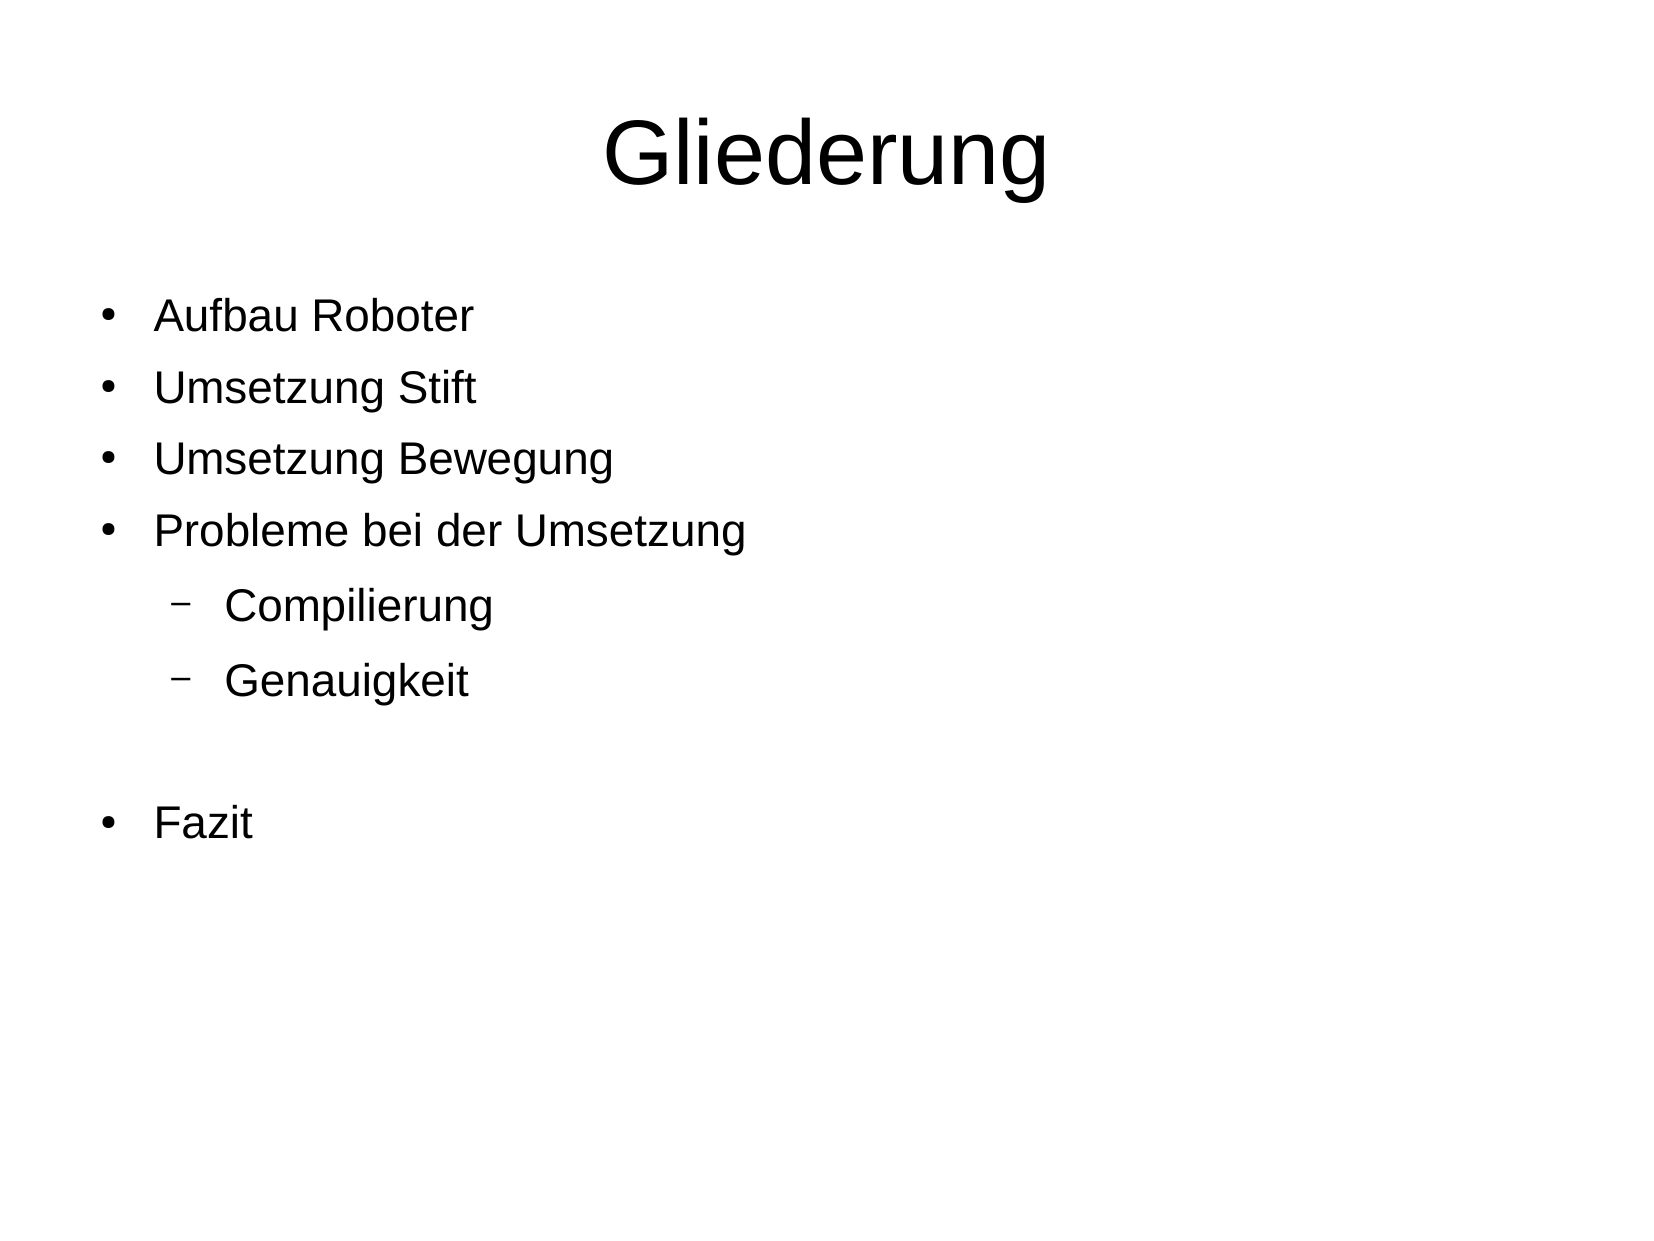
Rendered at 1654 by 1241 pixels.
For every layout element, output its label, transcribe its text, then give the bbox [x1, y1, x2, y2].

title Gliederung [82, 49, 1571, 257]
list Aufbau Roboter Umsetzung Stift Umsetzung Bewegung Probleme bei der Umsetzung Compilierung Genauigkeit Fazit [82, 290, 1571, 1010]
